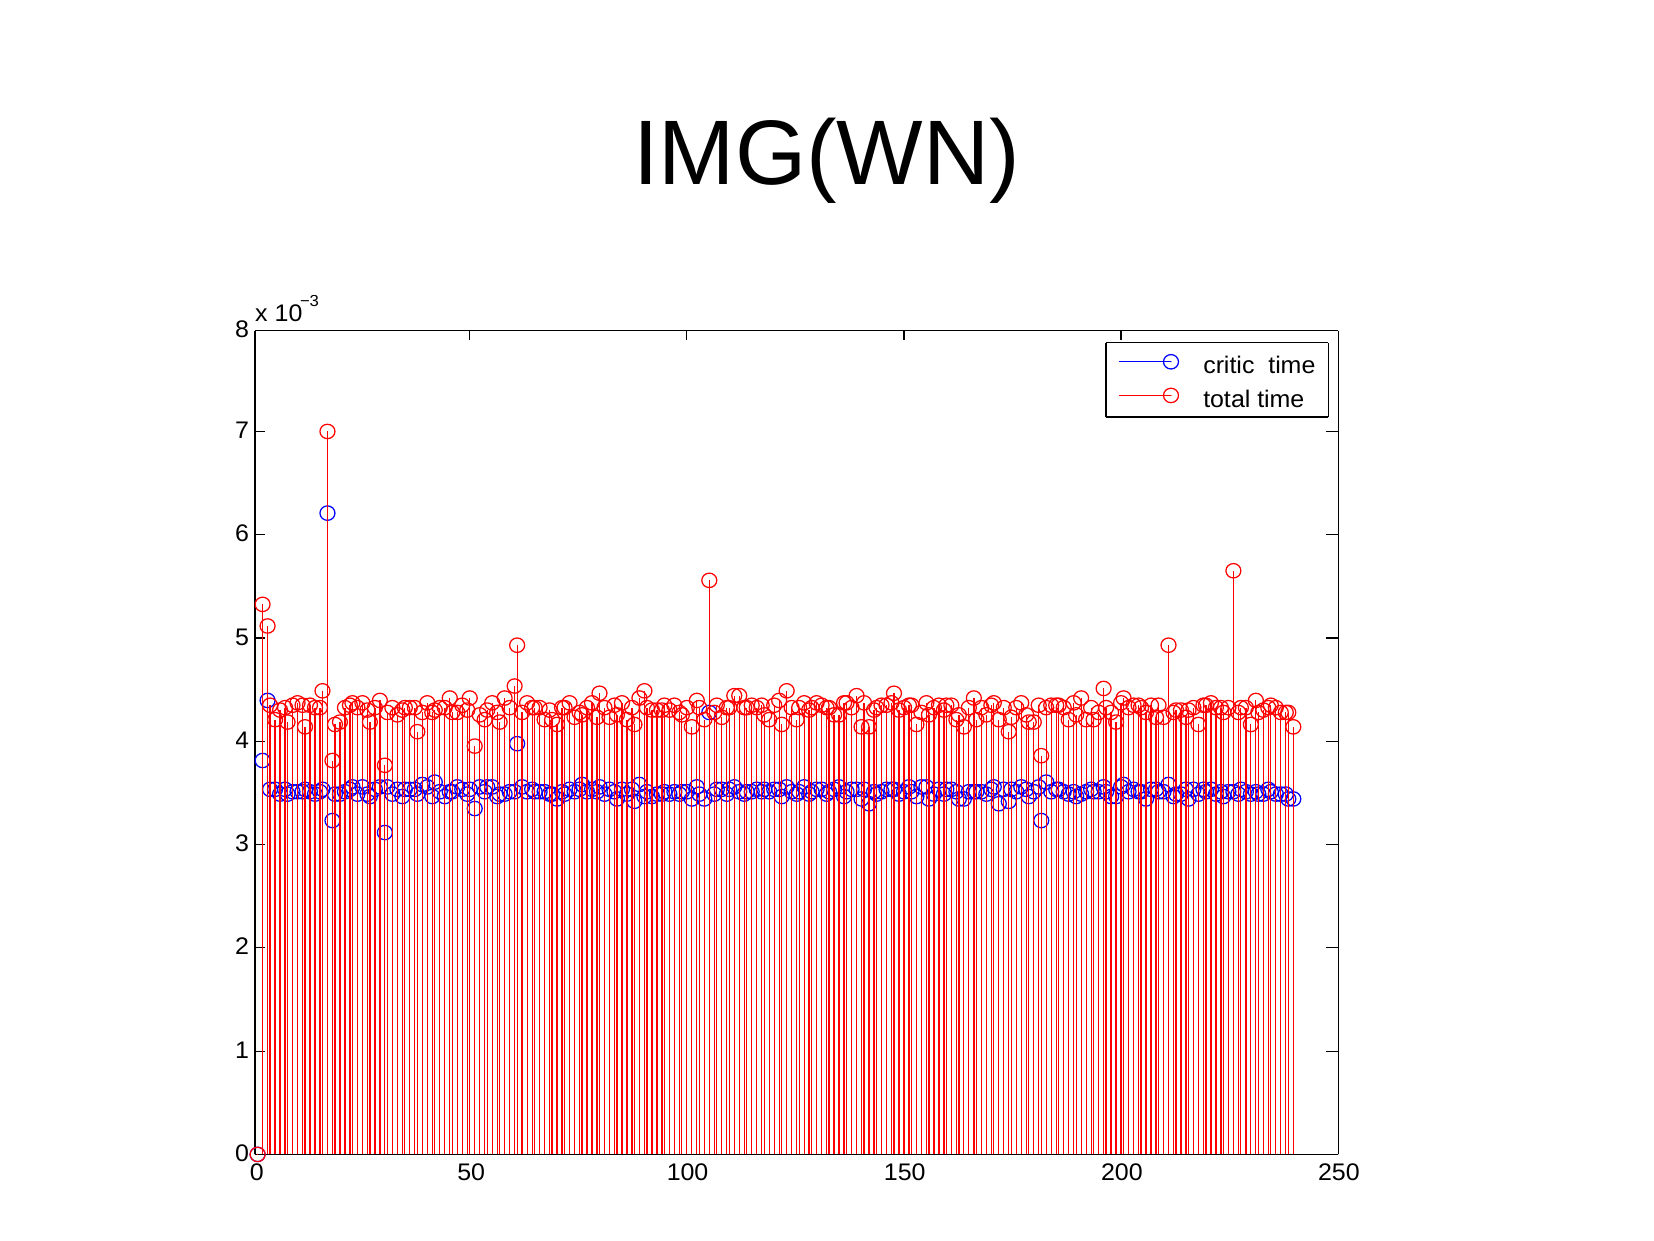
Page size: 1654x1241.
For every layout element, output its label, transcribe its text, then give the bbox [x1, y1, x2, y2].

title IMG(WN) [82, 49, 1571, 257]
picture [236, 295, 1359, 1182]
